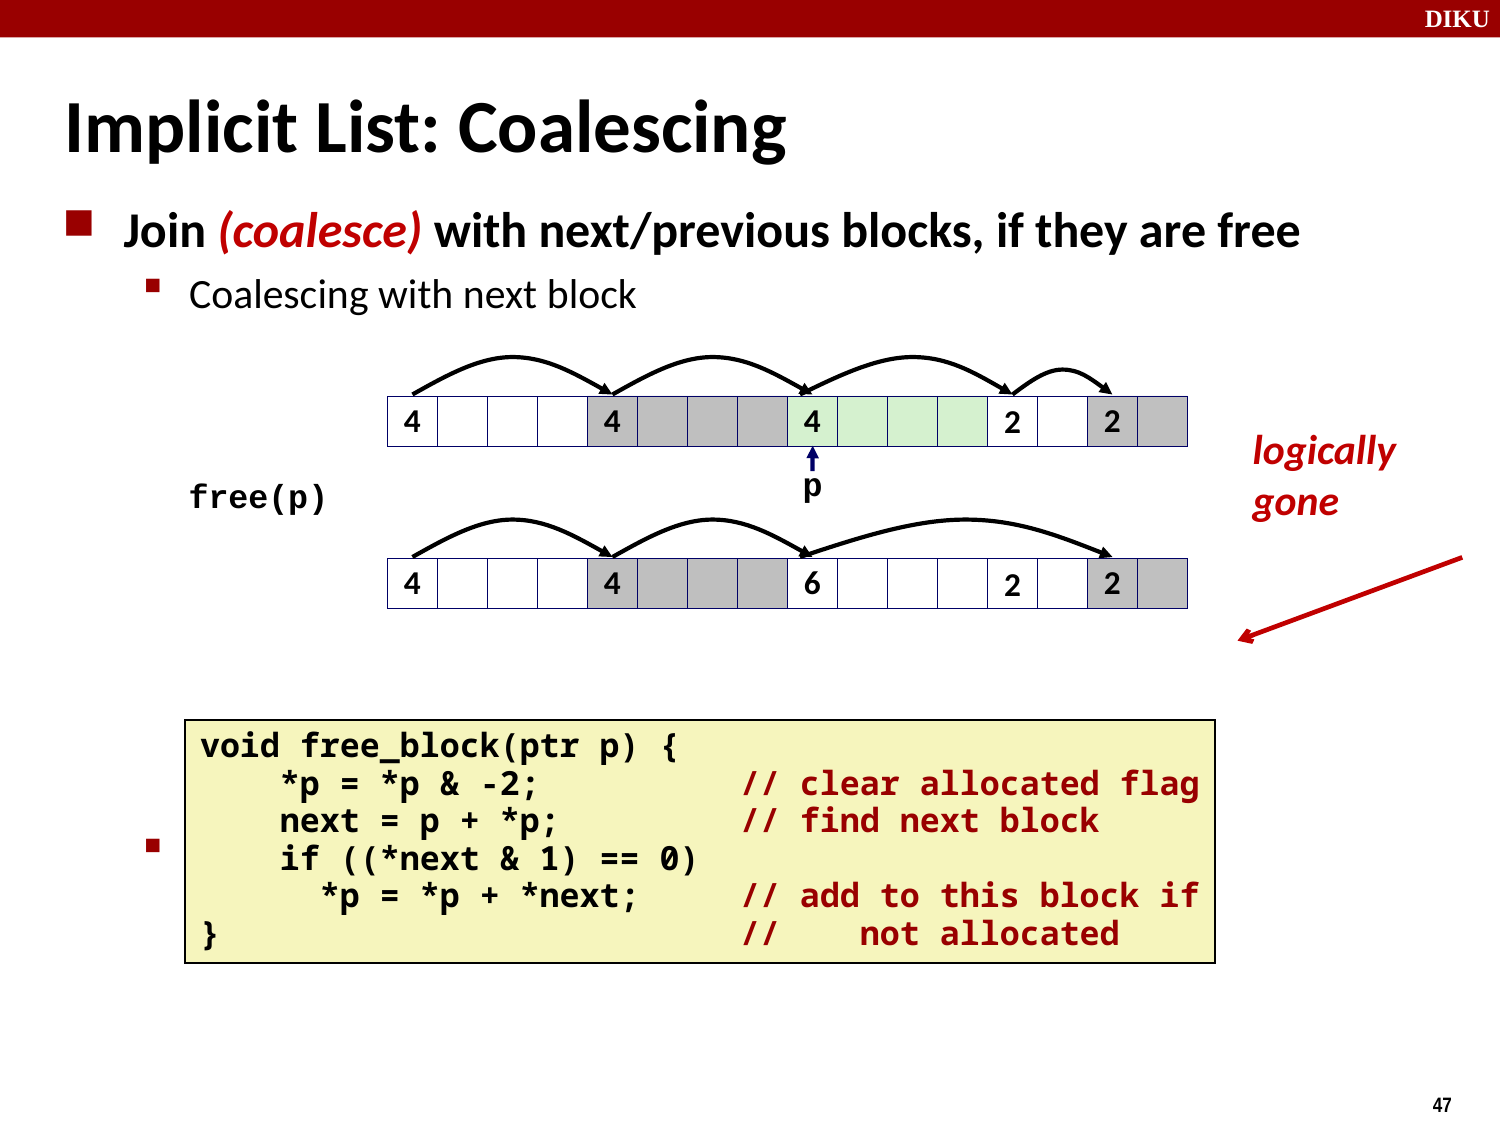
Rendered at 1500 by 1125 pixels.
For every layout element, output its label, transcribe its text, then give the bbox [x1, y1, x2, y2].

text_box 6 [787, 558, 838, 609]
text_box free(p) [173, 471, 344, 527]
text_box [838, 395, 989, 446]
text_box 2 [1087, 395, 1137, 446]
text_box [637, 395, 787, 446]
text_box Join (coalesce) with next/previous blocks, if they are free Coalescing with next block But how do we coalesce with previous block? [52, 200, 1416, 1101]
text_box 4 [588, 395, 637, 446]
text_box [1036, 558, 1088, 609]
text_box [437, 558, 587, 609]
text_box logically gone [1238, 415, 1412, 531]
text_box 2 [1088, 558, 1137, 609]
text_box [838, 558, 989, 609]
text_box [1137, 395, 1188, 446]
text_box 2 [989, 394, 1036, 451]
text_box [437, 395, 588, 446]
text_box [637, 558, 787, 609]
text_box 4 [787, 395, 838, 446]
text_box p [787, 458, 838, 514]
text_box Implicit List: Coalescing [49, 75, 1161, 169]
text_box [1137, 558, 1188, 609]
text_box 4 [387, 558, 437, 609]
text_box 4 [387, 395, 437, 446]
text_box [1036, 395, 1087, 446]
text_box void free_block(ptr p) { *p = *p & -2; // clear allocated flag next = p + *p; // find next block if ((*next & 1) == 0) *p = *p + *next; // add to this block if } // not allocated [185, 719, 1215, 963]
text_box 4 [587, 558, 637, 609]
text_box 2 [989, 557, 1036, 613]
